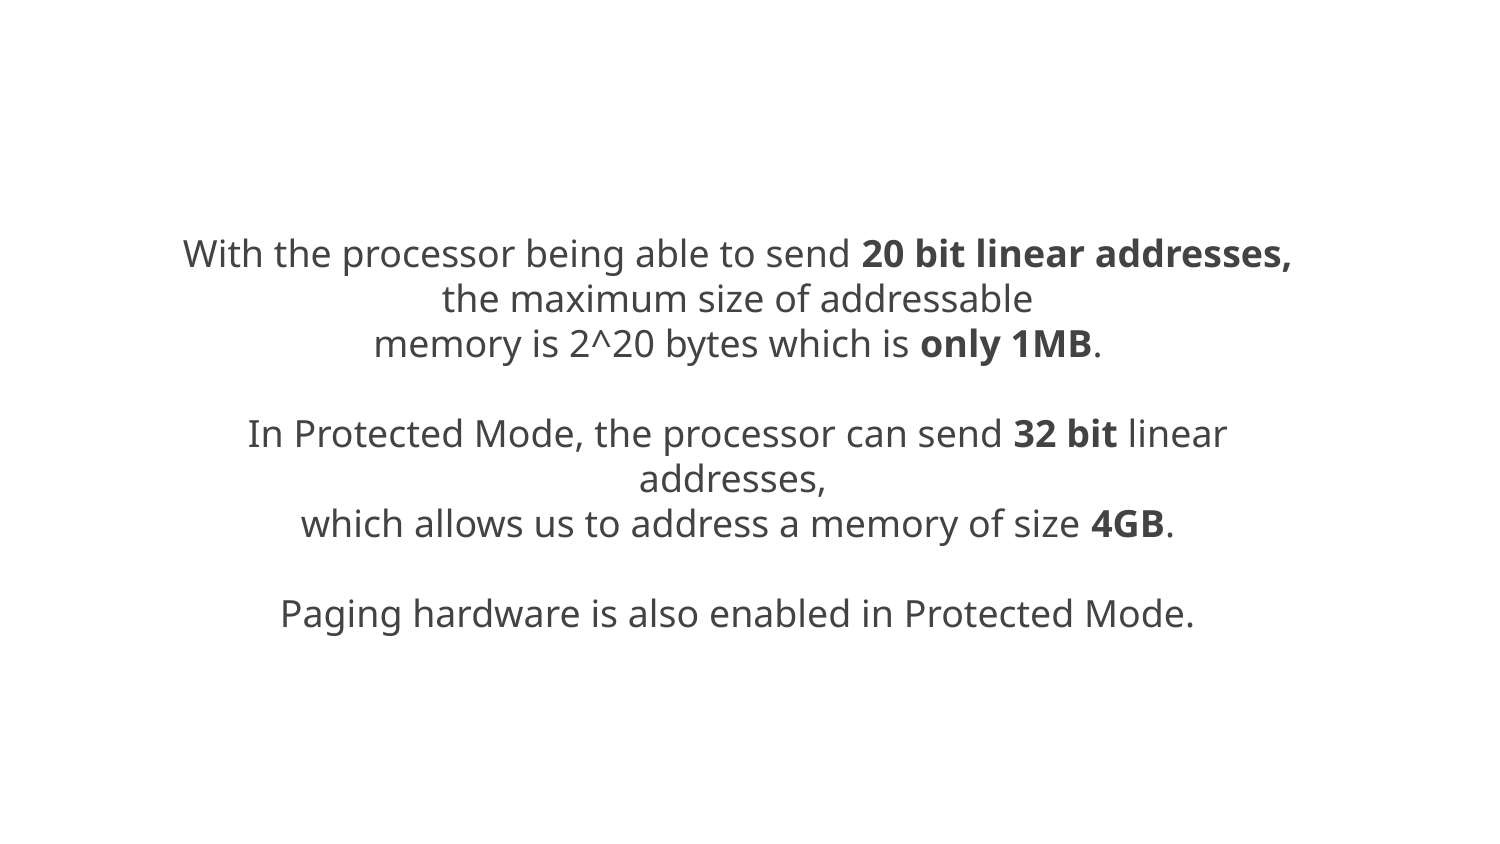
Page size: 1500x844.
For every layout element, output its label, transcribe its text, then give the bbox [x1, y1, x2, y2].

text_box With the processor being able to send 20 bit linear addresses, the maximum size of addressable memory is 2^20 bytes which is only 1MB. In Protected Mode, the processor can send 32 bit linear addresses, which allows us to address a memory of size 4GB. Paging hardware is also enabled in Protected Mode. [151, 125, 1325, 844]
